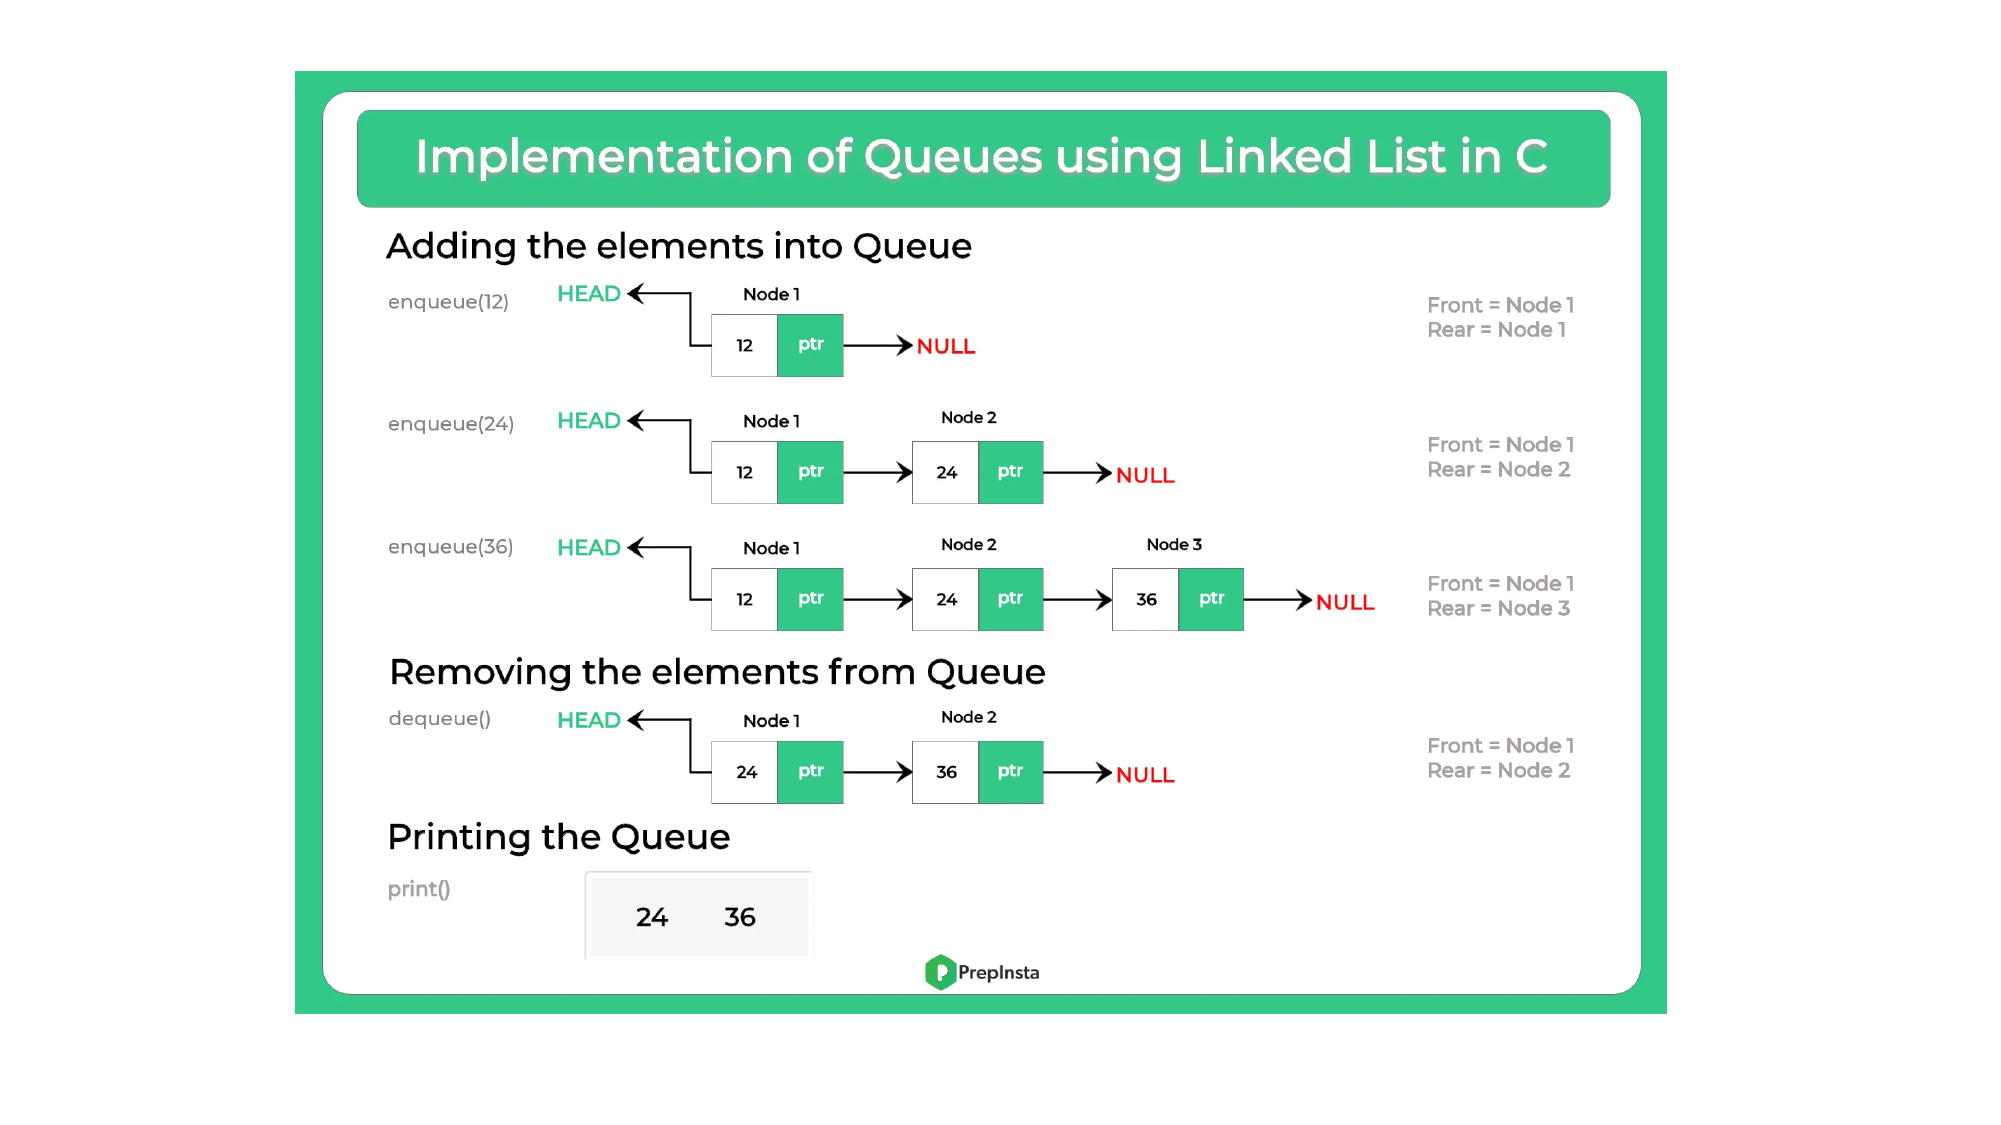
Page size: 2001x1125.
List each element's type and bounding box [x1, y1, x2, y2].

picture [295, 71, 1667, 1014]
